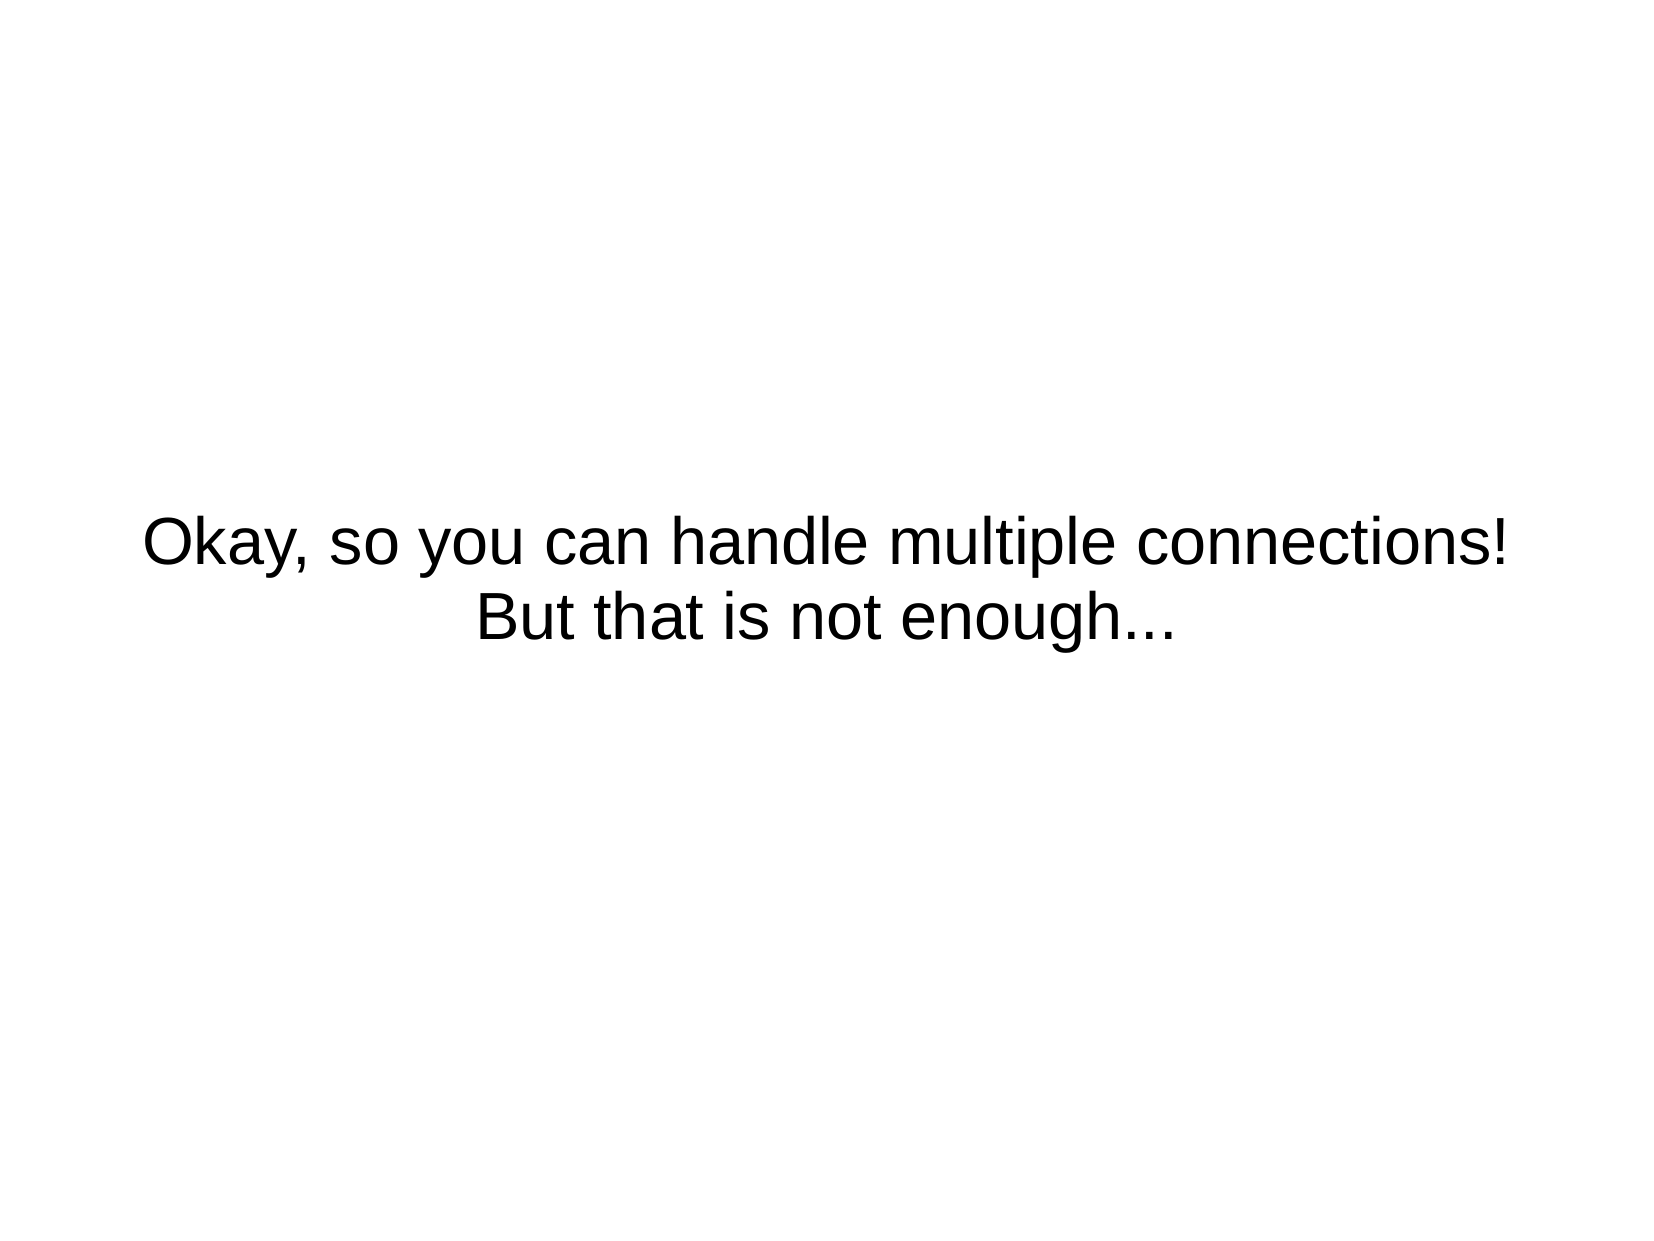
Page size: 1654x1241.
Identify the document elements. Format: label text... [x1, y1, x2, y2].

subtitle Okay, so you can handle multiple connections! But that is not enough... [82, 56, 1571, 1102]
